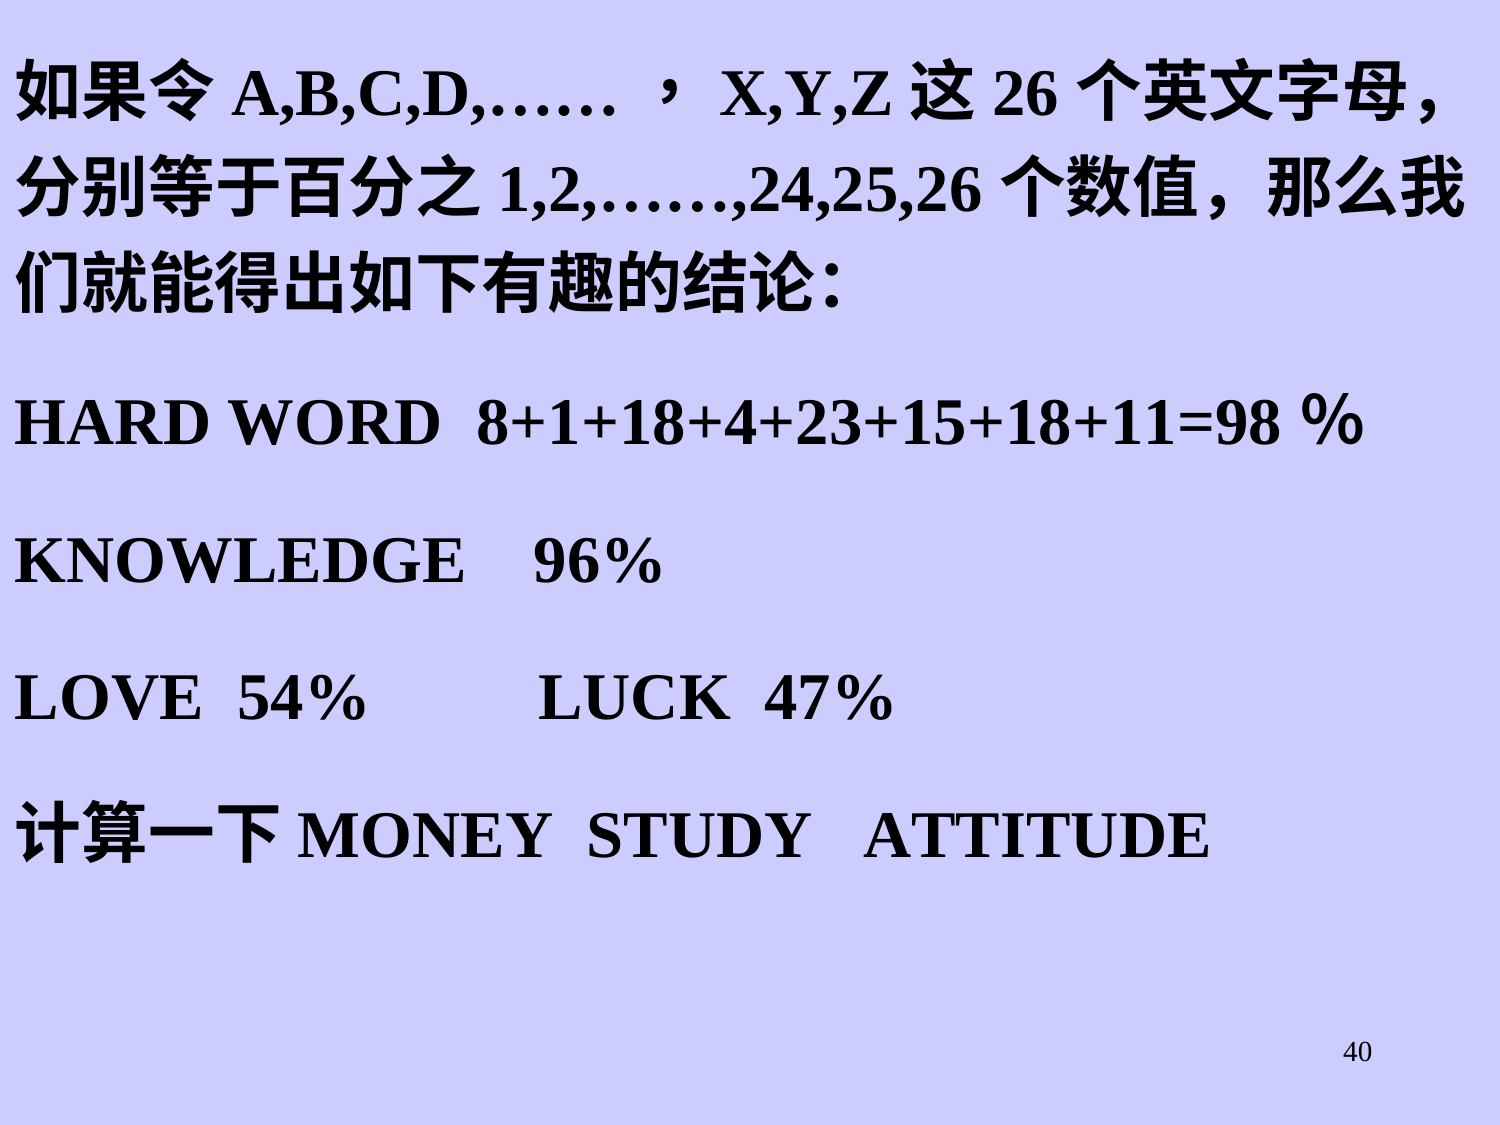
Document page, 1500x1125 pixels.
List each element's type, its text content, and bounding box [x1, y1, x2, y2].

text_box <编号> [1074, 1025, 1388, 1101]
text_box 如果令A,B,C,D,……，X,Y,Z这26个英文字母，分别等于百分之1,2,……,24,25,26个数值，那么我们就能得出如下有趣的结论： HARD WORD 8+1+18+4+23+15+18+11=98％ KNOWLEDGE 96% LOVE 54% LUCK 47% 计算一下MONEY STUDY ATTITUDE [0, 24, 1500, 879]
